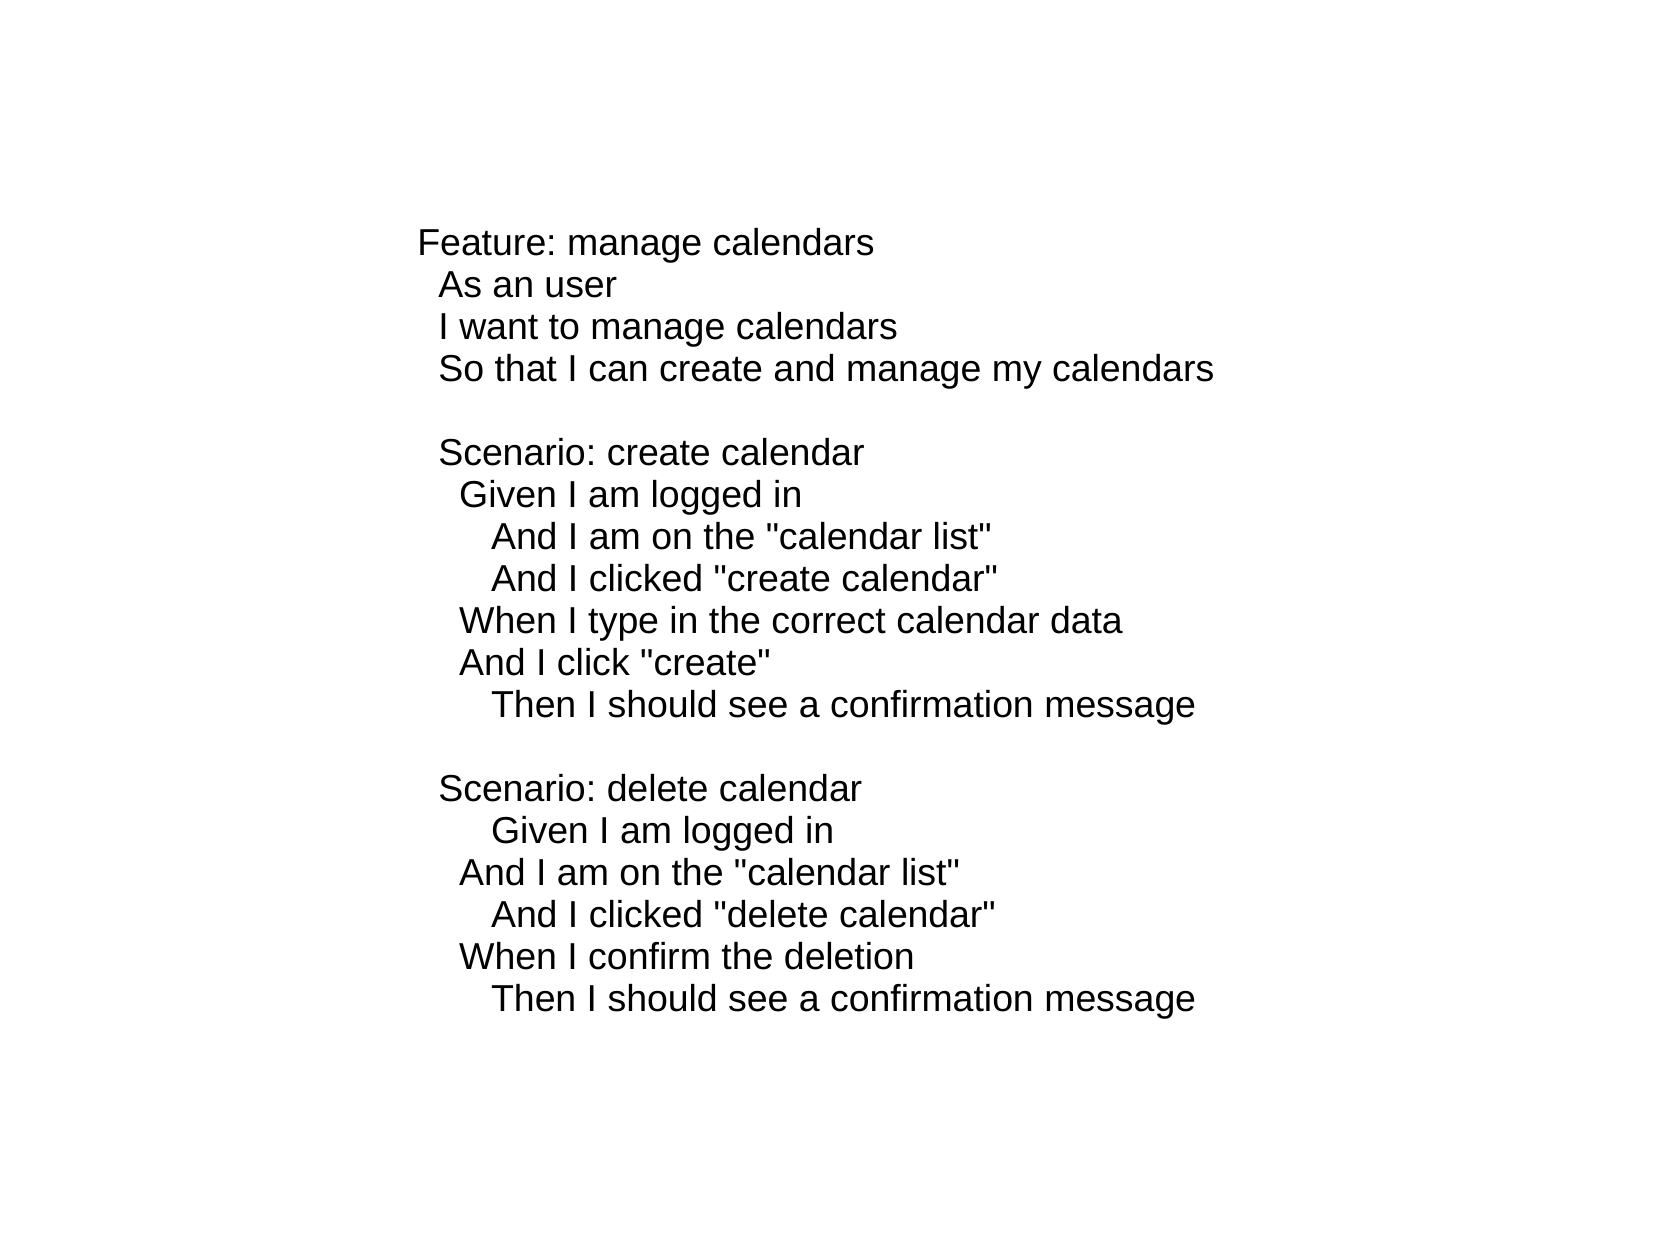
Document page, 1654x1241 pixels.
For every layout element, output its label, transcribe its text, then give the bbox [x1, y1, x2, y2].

text_box Feature: manage calendars As an user I want to manage calendars So that I can create and manage my calendars Scenario: create calendar Given I am logged in And I am on the "calendar list" And I clicked "create calendar" When I type in the correct calendar data And I click "create" Then I should see a confirmation message Scenario: delete calendar Given I am logged in And I am on the "calendar list" And I clicked "delete calendar" When I confirm the deletion Then I should see a confirmation message [402, 213, 1254, 1027]
